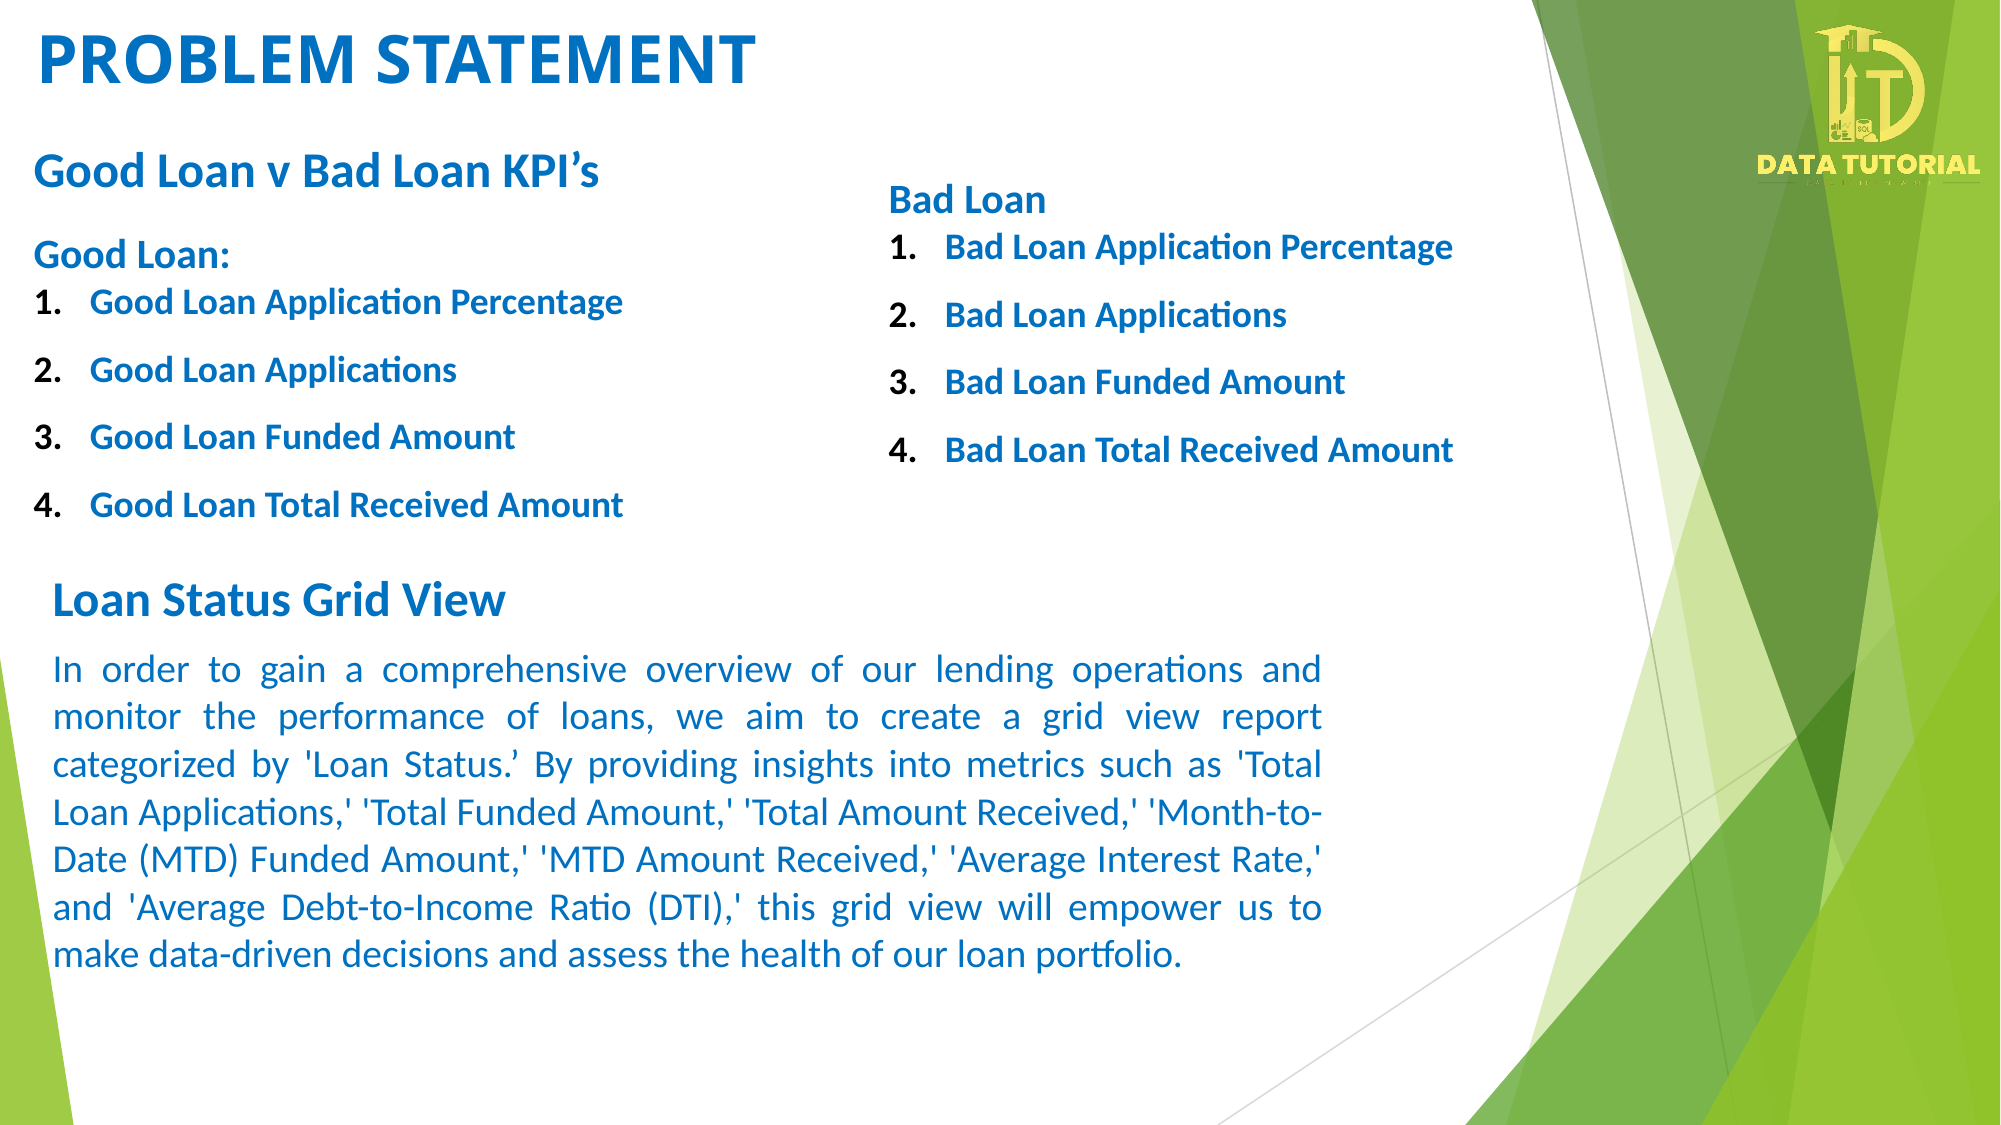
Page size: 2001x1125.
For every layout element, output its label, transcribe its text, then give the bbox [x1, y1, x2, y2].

text_box Good Loan v Bad Loan KPI’s Good Loan: Good Loan Application Percentage Good Loan Applications Good Loan Funded Amount Good Loan Total Received Amount [18, 129, 836, 540]
text_box Bad Loan Bad Loan Application Percentage Bad Loan Applications Bad Loan Funded Amount Bad Loan Total Received Amount [873, 164, 1594, 479]
text_box Loan Status Grid View In order to gain a comprehensive overview of our lending operations and monitor the performance of loans, we aim to create a grid view report categorized by 'Loan Status.’ By providing insights into metrics such as 'Total Loan Applications,' 'Total Funded Amount,' 'Total Amount Received,' 'Month-to-Date (MTD) Funded Amount,' 'MTD Amount Received,' 'Average Interest Rate,' and 'Average Debt-to-Income Ratio (DTI),' this grid view will empower us to make data-driven decisions and assess the health of our loan portfolio. [37, 558, 1352, 988]
picture [1758, 25, 1980, 185]
text_box PROBLEM STATEMENT [20, 9, 1563, 106]
